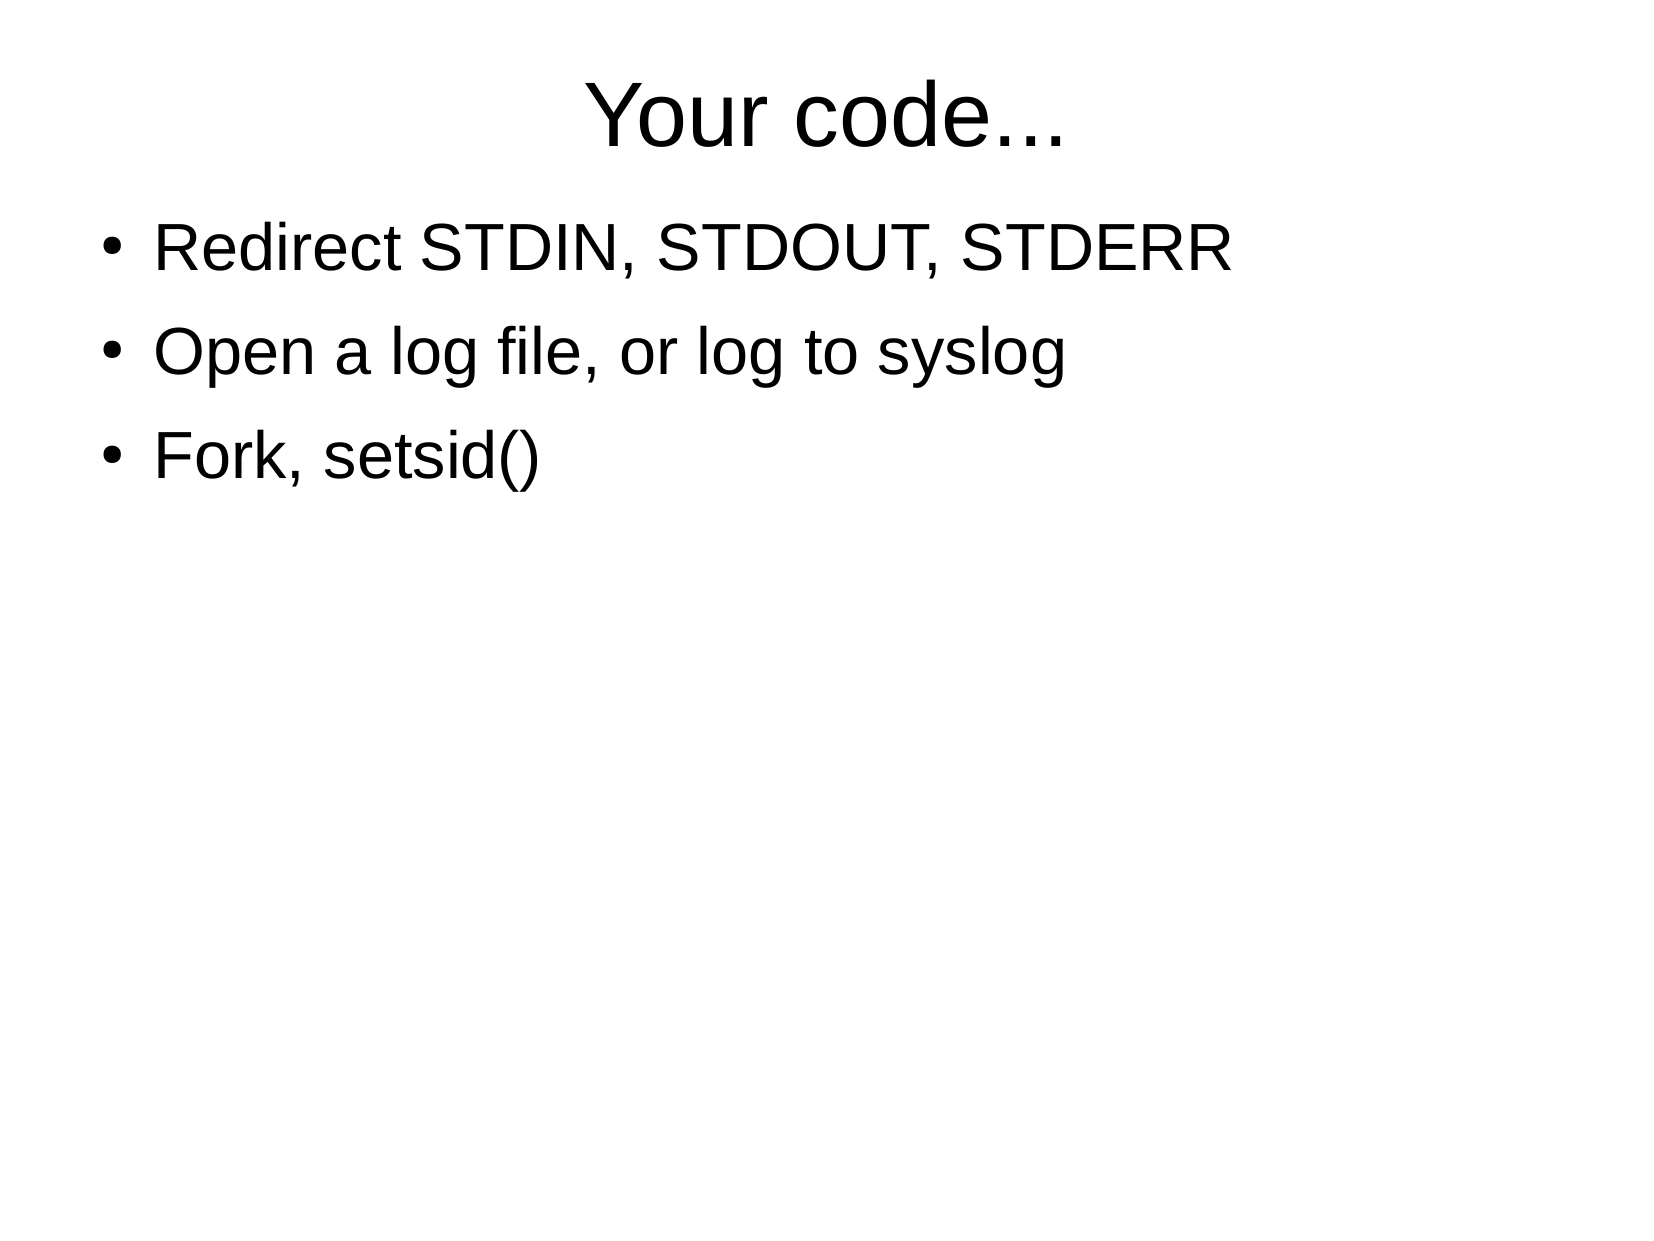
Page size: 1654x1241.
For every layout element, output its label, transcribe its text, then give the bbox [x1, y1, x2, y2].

list Redirect STDIN, STDOUT, STDERR Open a log file, or log to syslog Fork, setsid() [82, 210, 1571, 1010]
title Your code... [82, 49, 1571, 181]
